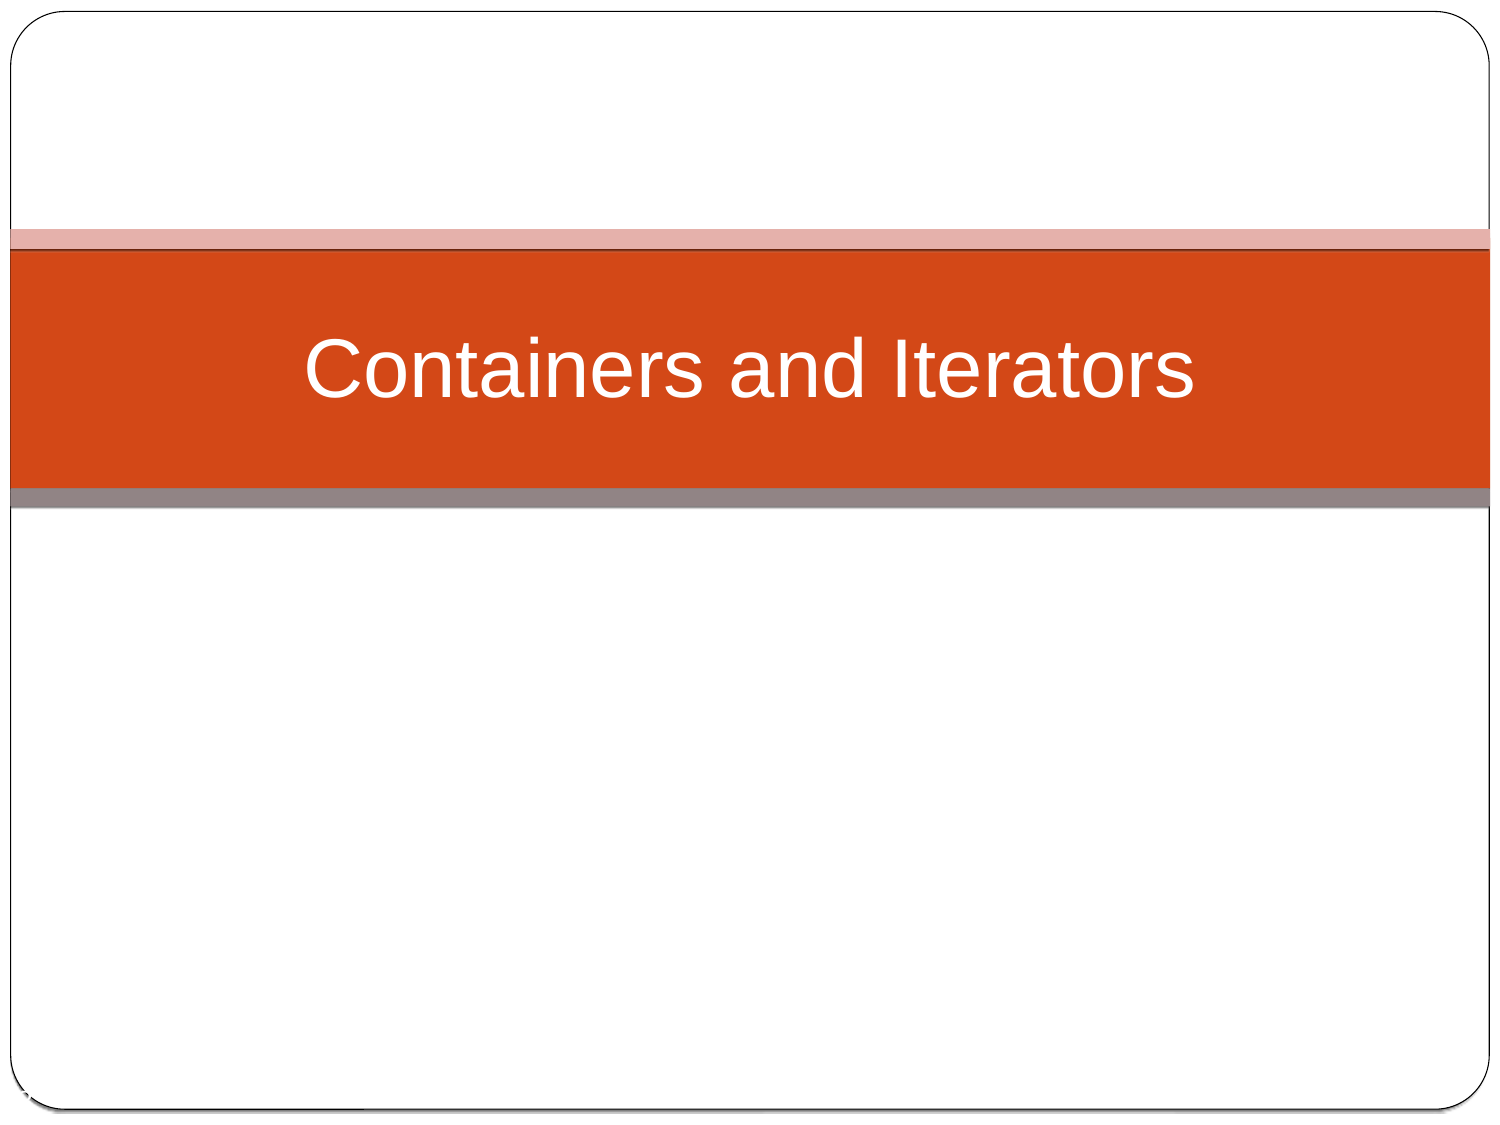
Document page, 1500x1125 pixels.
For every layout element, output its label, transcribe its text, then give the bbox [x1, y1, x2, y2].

slide_number <number> [0, 1074, 50, 1125]
title Containers and Iterators [75, 247, 1425, 489]
